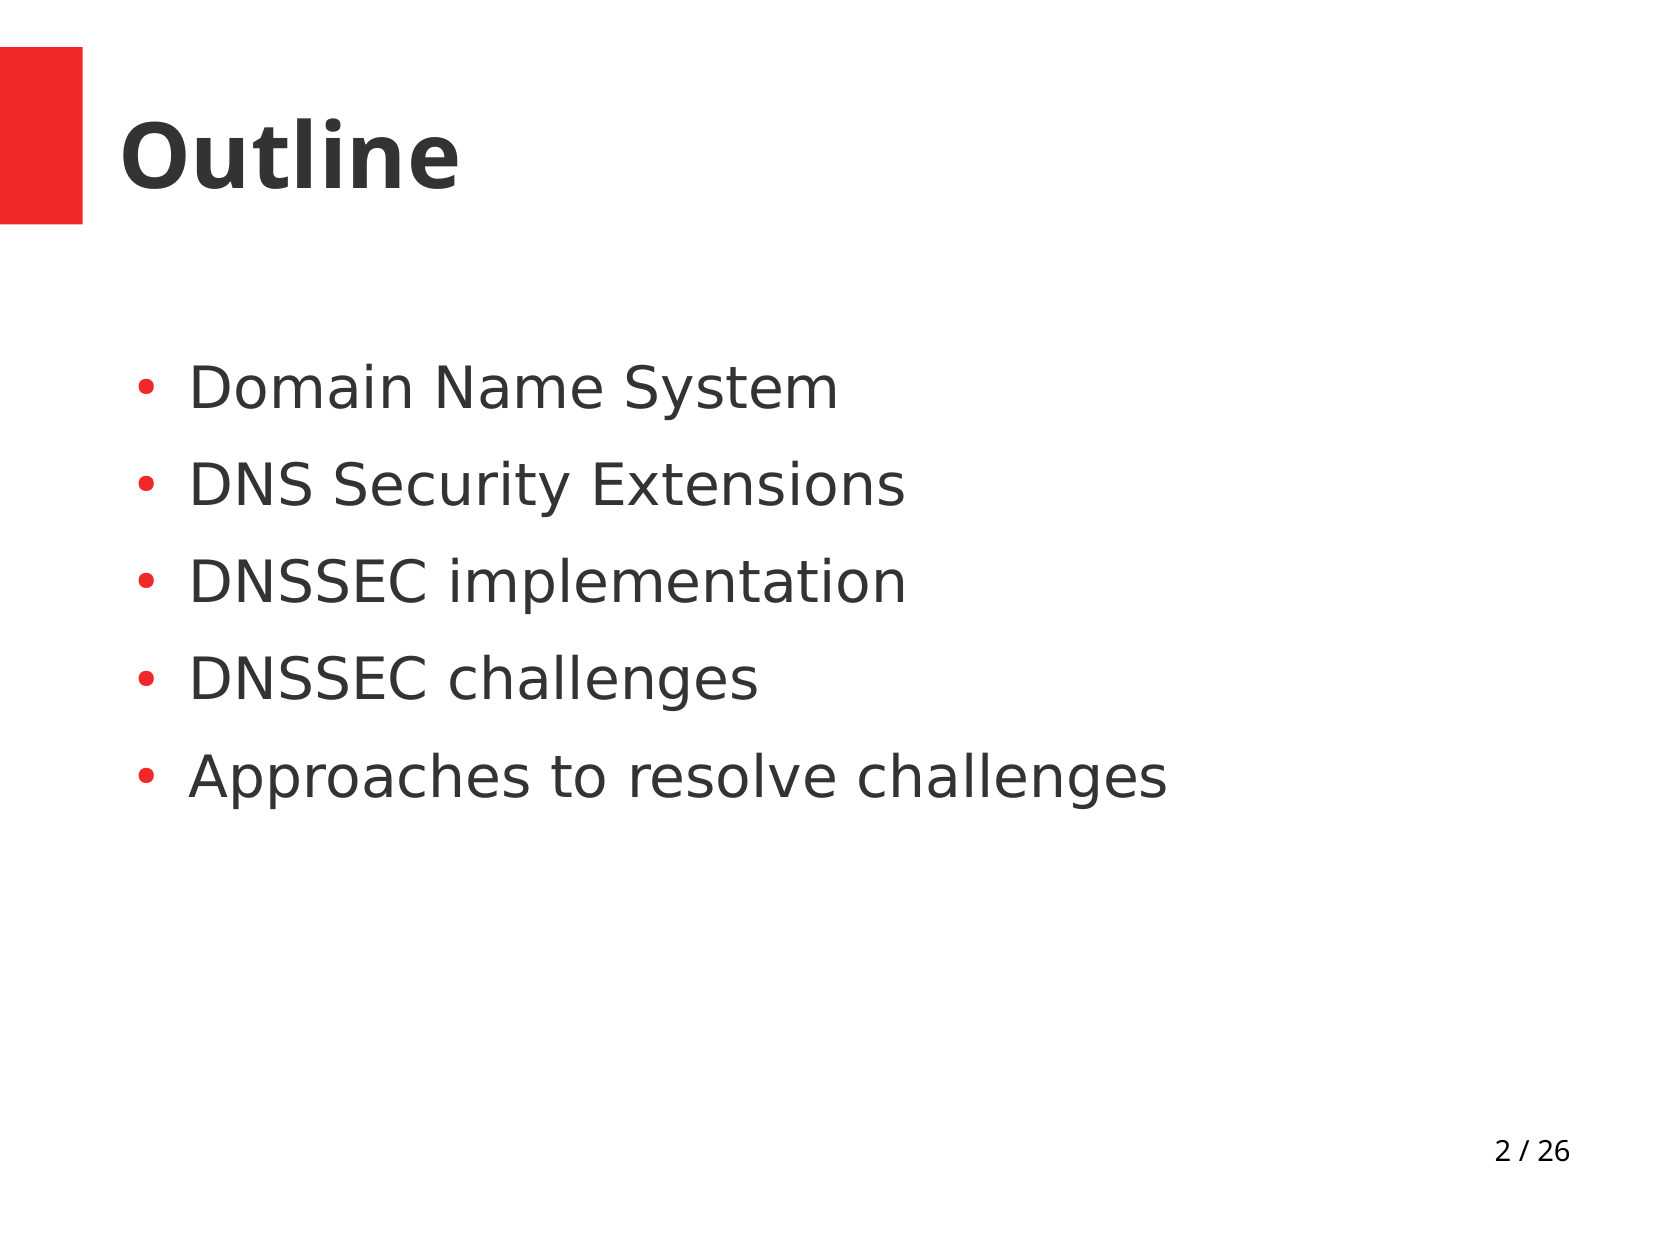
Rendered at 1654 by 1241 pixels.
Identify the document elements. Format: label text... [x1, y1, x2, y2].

title Outline [118, 49, 1571, 257]
list Domain Name System DNS Security Extensions DNSSEC implementation DNSSEC challenges Approaches to resolve challenges [118, 354, 1536, 1074]
